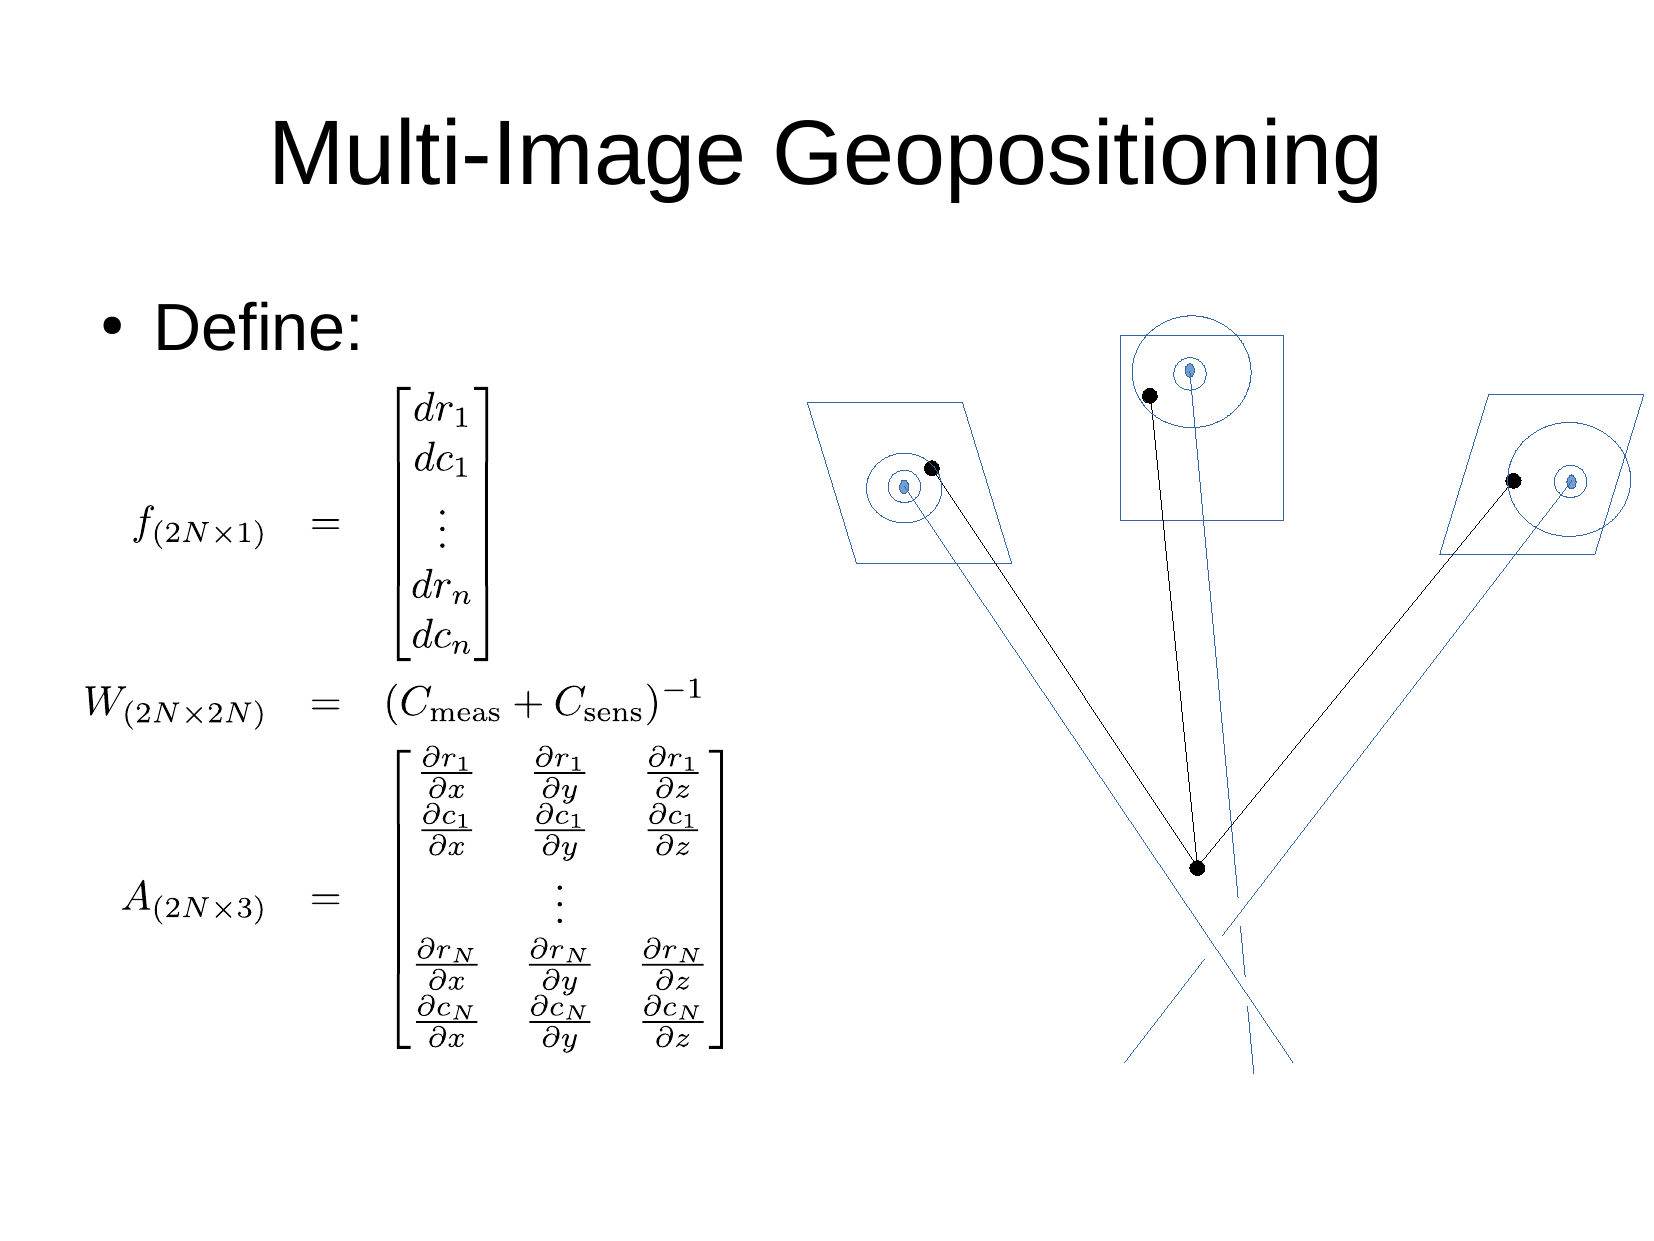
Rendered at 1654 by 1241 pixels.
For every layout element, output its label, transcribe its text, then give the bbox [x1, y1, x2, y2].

text_box [1142, 388, 1158, 404]
text_box [924, 460, 940, 476]
text_box [1185, 363, 1195, 378]
title Multi-Image Geopositioning [82, 49, 1571, 257]
text_box [1566, 474, 1577, 489]
text_box [1505, 473, 1522, 489]
list Define: [82, 290, 1054, 1218]
text_box [1189, 860, 1205, 876]
